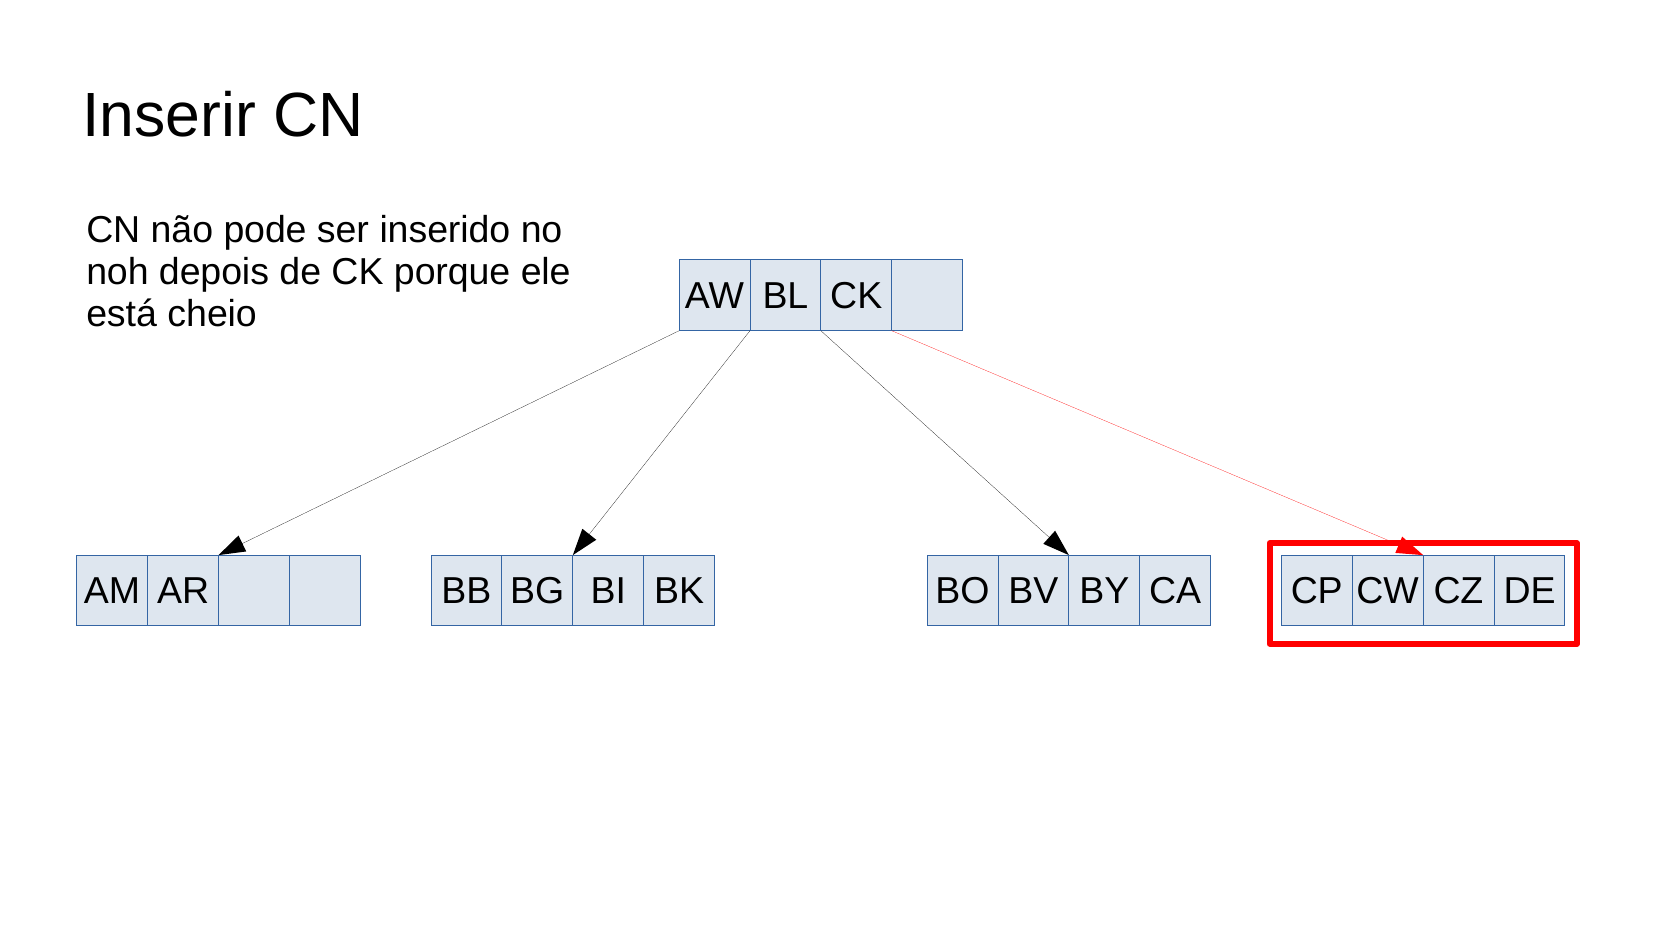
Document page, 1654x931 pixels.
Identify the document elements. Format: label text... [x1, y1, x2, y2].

text_box AR [147, 555, 218, 626]
text_box BB [431, 555, 501, 626]
text_box CN não pode ser inserido no noh depois de CK porque ele está cheio [71, 200, 586, 342]
text_box BY [1068, 555, 1139, 626]
text_box [218, 555, 361, 626]
text_box BL [750, 259, 820, 331]
text_box AM [76, 555, 147, 626]
text_box BI [572, 555, 643, 626]
text_box CK [820, 259, 891, 331]
text_box BV [998, 555, 1068, 626]
title Inserir CN [82, 37, 1571, 193]
text_box CA [1139, 555, 1211, 626]
text_box BK [643, 555, 715, 626]
text_box [891, 259, 963, 331]
text_box BO [927, 555, 998, 626]
text_box [1269, 543, 1577, 644]
text_box BG [501, 555, 572, 626]
text_box AW [679, 259, 750, 331]
